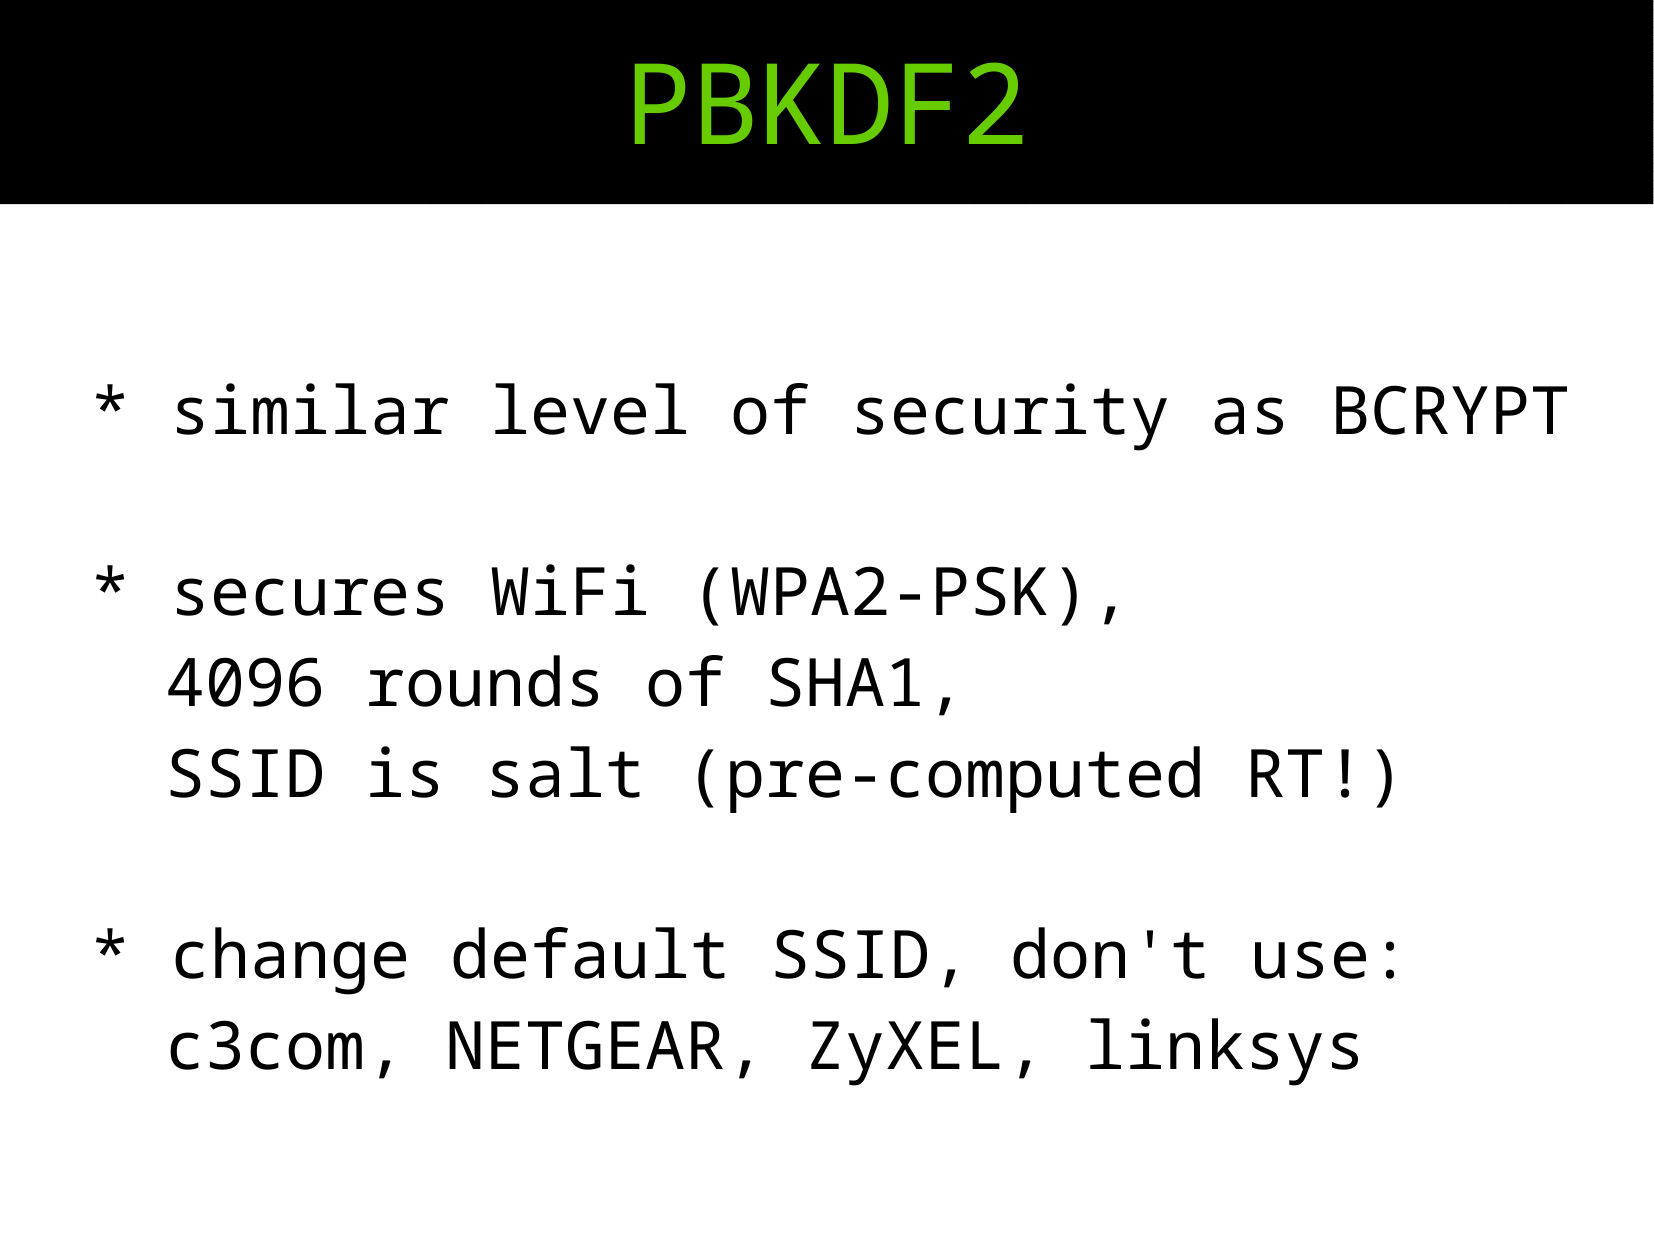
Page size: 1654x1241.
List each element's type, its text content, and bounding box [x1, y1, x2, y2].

subtitle * similar level of security as BCRYPT * secures WiFi (WPA2-PSK), 4096 rounds of SHA1, SSID is salt (pre-computed RT!) * change default SSID, don't use: c3com, NETGEAR, ZyXEL, linksys [90, 305, 1621, 1146]
title PBKDF2 [0, 0, 1654, 205]
